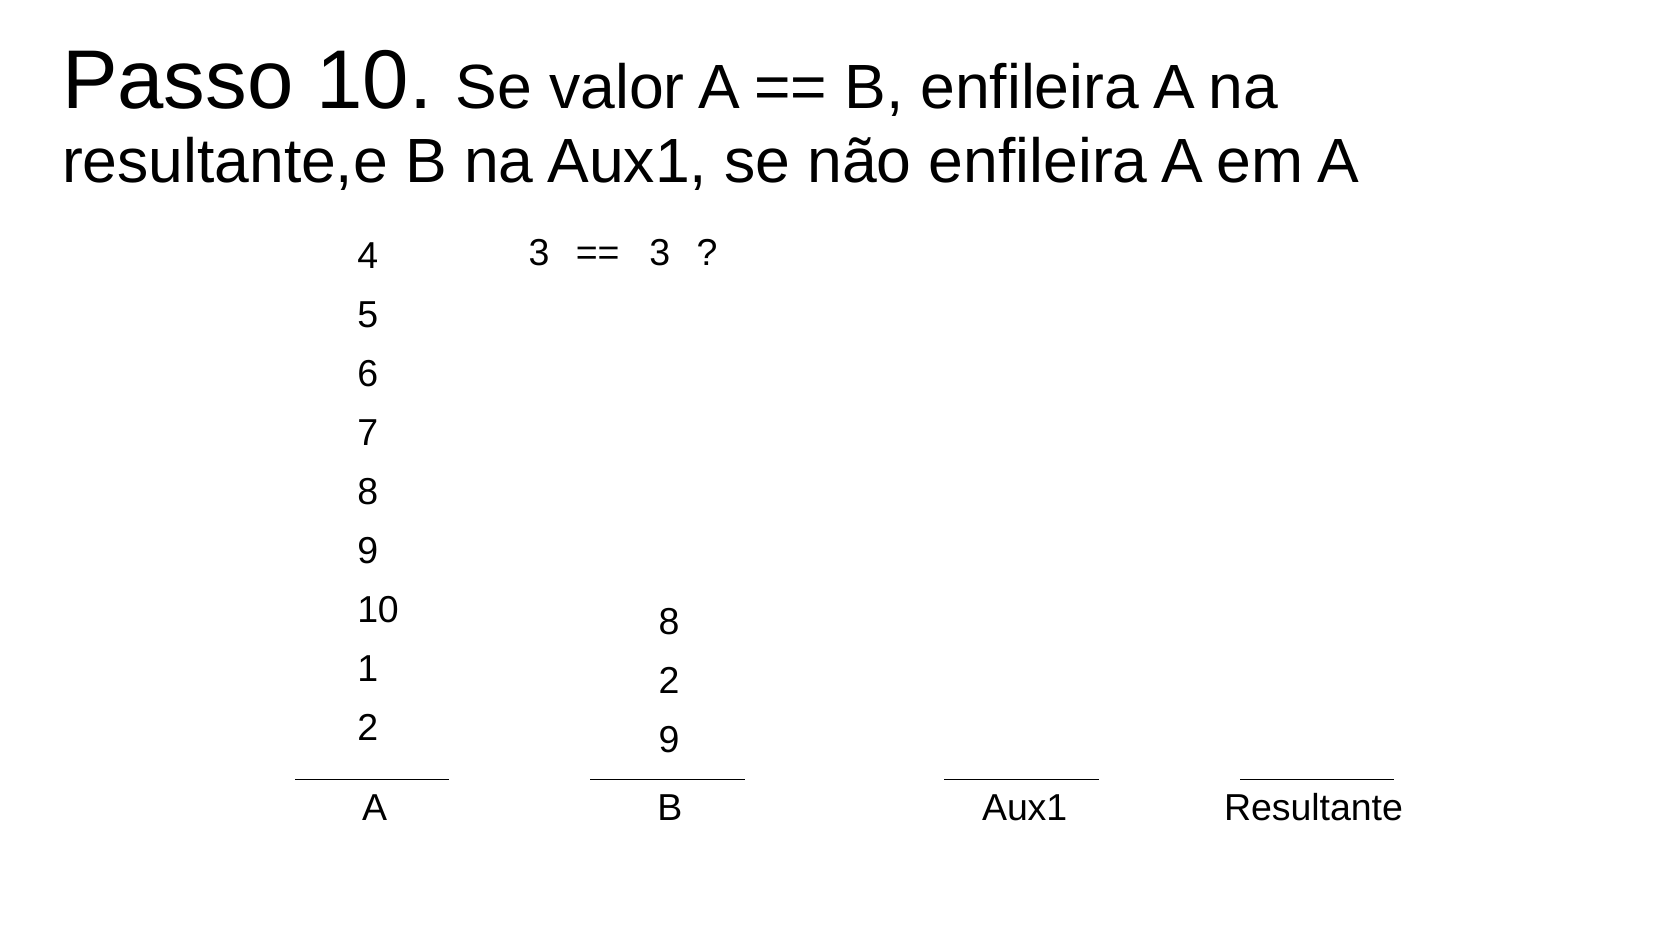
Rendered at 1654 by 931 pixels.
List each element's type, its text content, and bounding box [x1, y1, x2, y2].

text_box Passo 10. Se valor A == B, enfileira A na resultante,e B na Aux1, se não enfileira A em A [47, 25, 1607, 274]
text_box 4 [342, 226, 393, 284]
text_box 5 [342, 285, 393, 343]
text_box ? [681, 224, 733, 282]
text_box Resultante [1209, 779, 1418, 837]
text_box B [642, 780, 698, 837]
text_box A [347, 779, 508, 837]
text_box 3 [513, 224, 561, 282]
text_box 2 [342, 699, 426, 756]
text_box 9 [643, 710, 695, 768]
text_box 2 [643, 651, 695, 709]
text_box 8 [643, 592, 695, 650]
text_box 6 [342, 344, 393, 402]
text_box 7 [342, 403, 393, 461]
text_box Aux1 [967, 780, 1083, 837]
text_box 9 [342, 521, 393, 579]
text_box 8 [342, 462, 393, 520]
text_box == [561, 224, 635, 282]
text_box 10 [342, 580, 426, 638]
text_box 3 [635, 224, 681, 282]
text_box 1 [342, 640, 426, 697]
